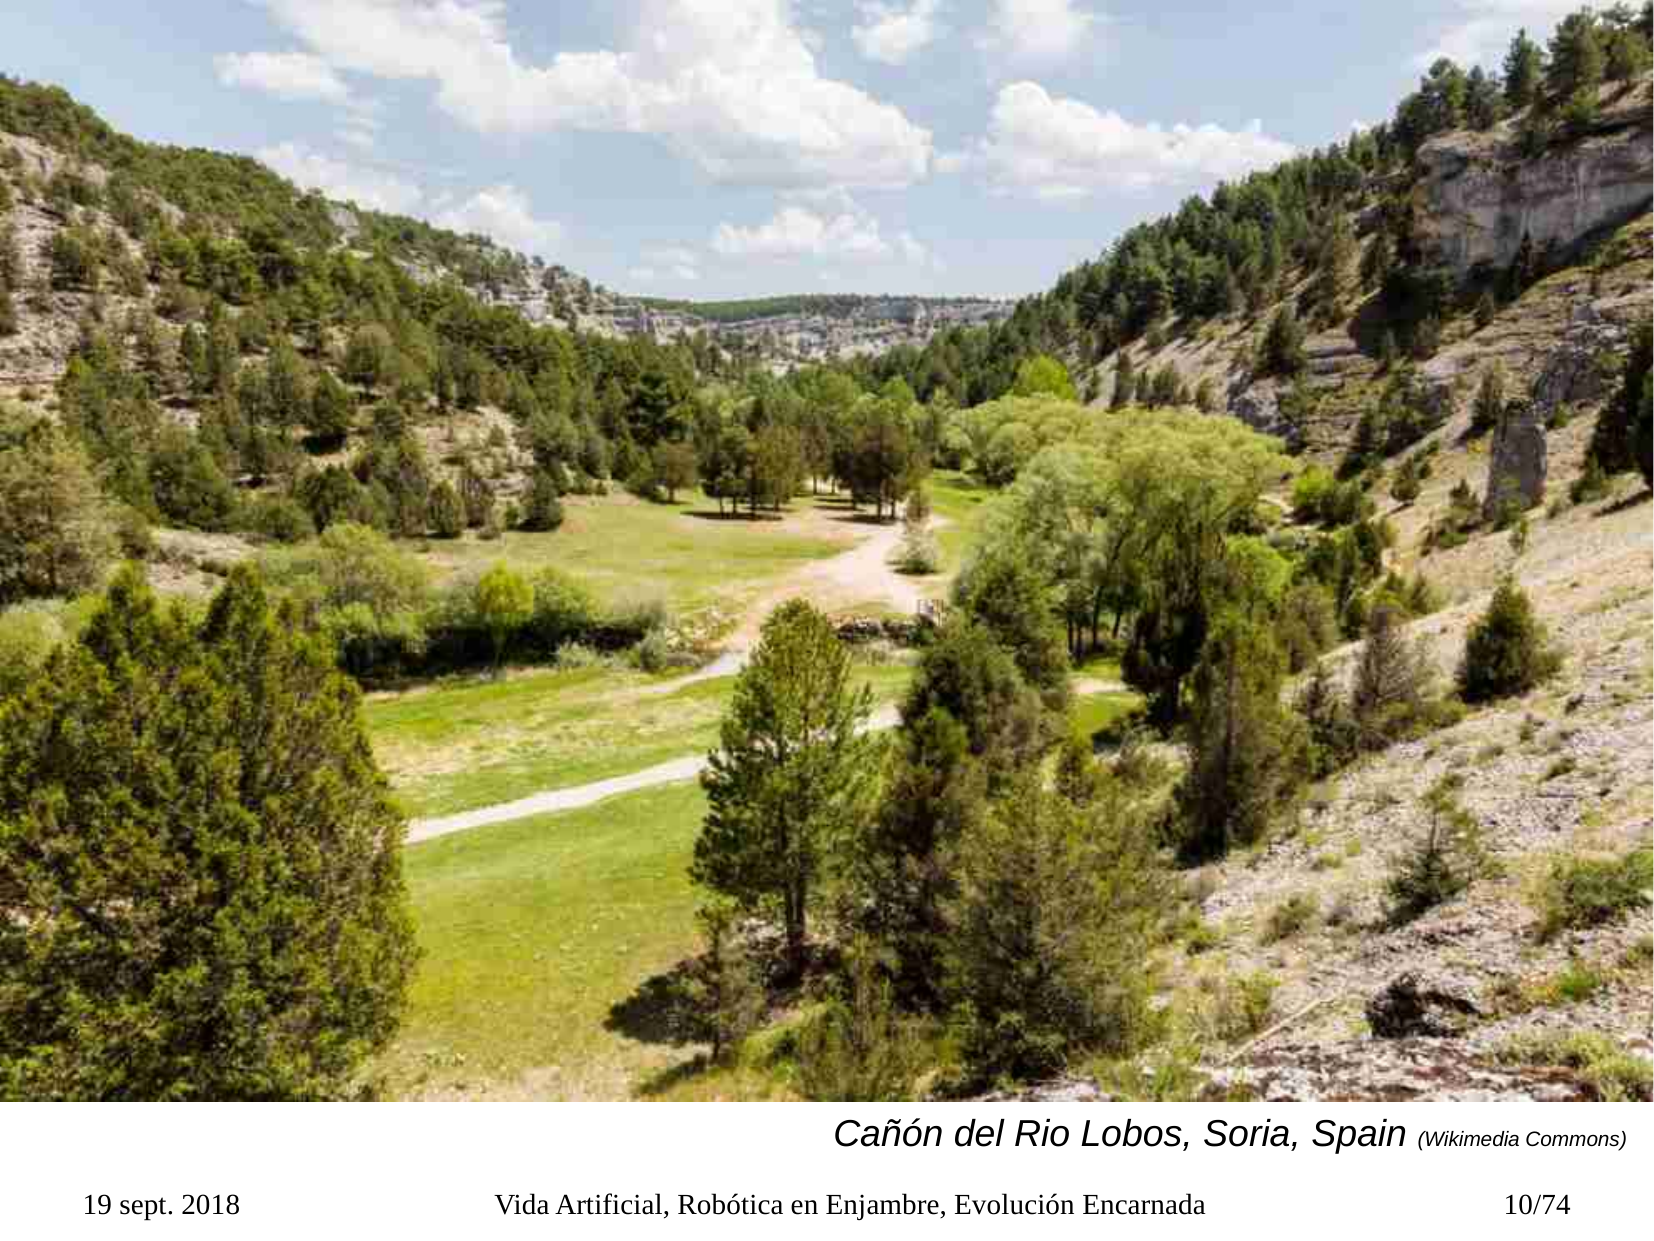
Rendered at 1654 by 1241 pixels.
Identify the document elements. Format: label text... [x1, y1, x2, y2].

picture [0, 0, 1654, 1102]
text_box Cañón del Rio Lobos, Soria, Spain (Wikimedia Commons) [177, 1105, 1642, 1163]
